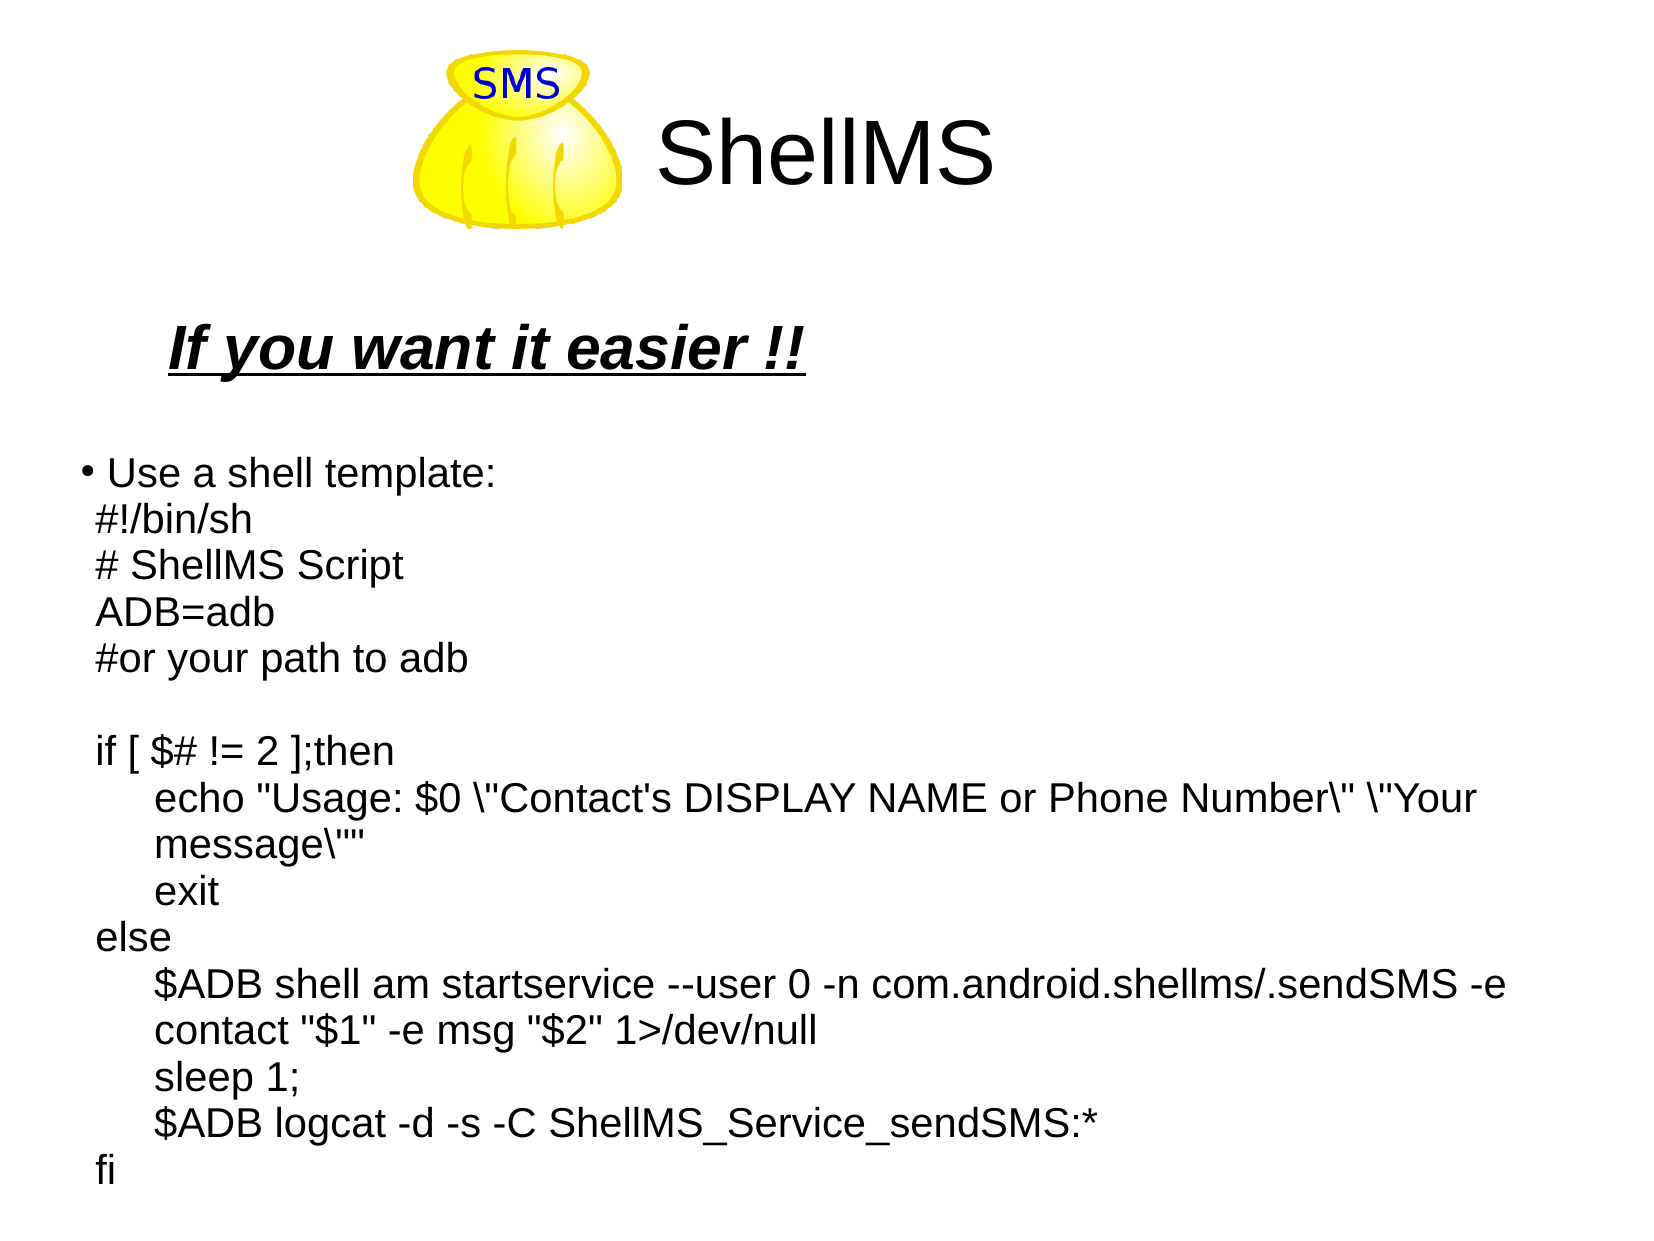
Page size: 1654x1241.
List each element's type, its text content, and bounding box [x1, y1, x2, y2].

picture [413, 49, 622, 229]
title ShellMS [82, 49, 1571, 257]
subtitle Use a shell template: #!/bin/sh # ShellMS Script ADB=adb #or your path to adb if [ $# != 2 ];then echo "Usage: $0 \"Contact's DISPLAY NAME or Phone Number\" \"Your message\"" exit else $ADB shell am startservice --user 0 -n com.android.shellms/.sendSMS -e contact "$1" -e msg "$2" 1>/dev/null sleep 1; $ADB logcat -d -s -C ShellMS_Service_sendSMS:* fi [80, 449, 1536, 1193]
text_box If you want it easier !! [153, 305, 1193, 390]
